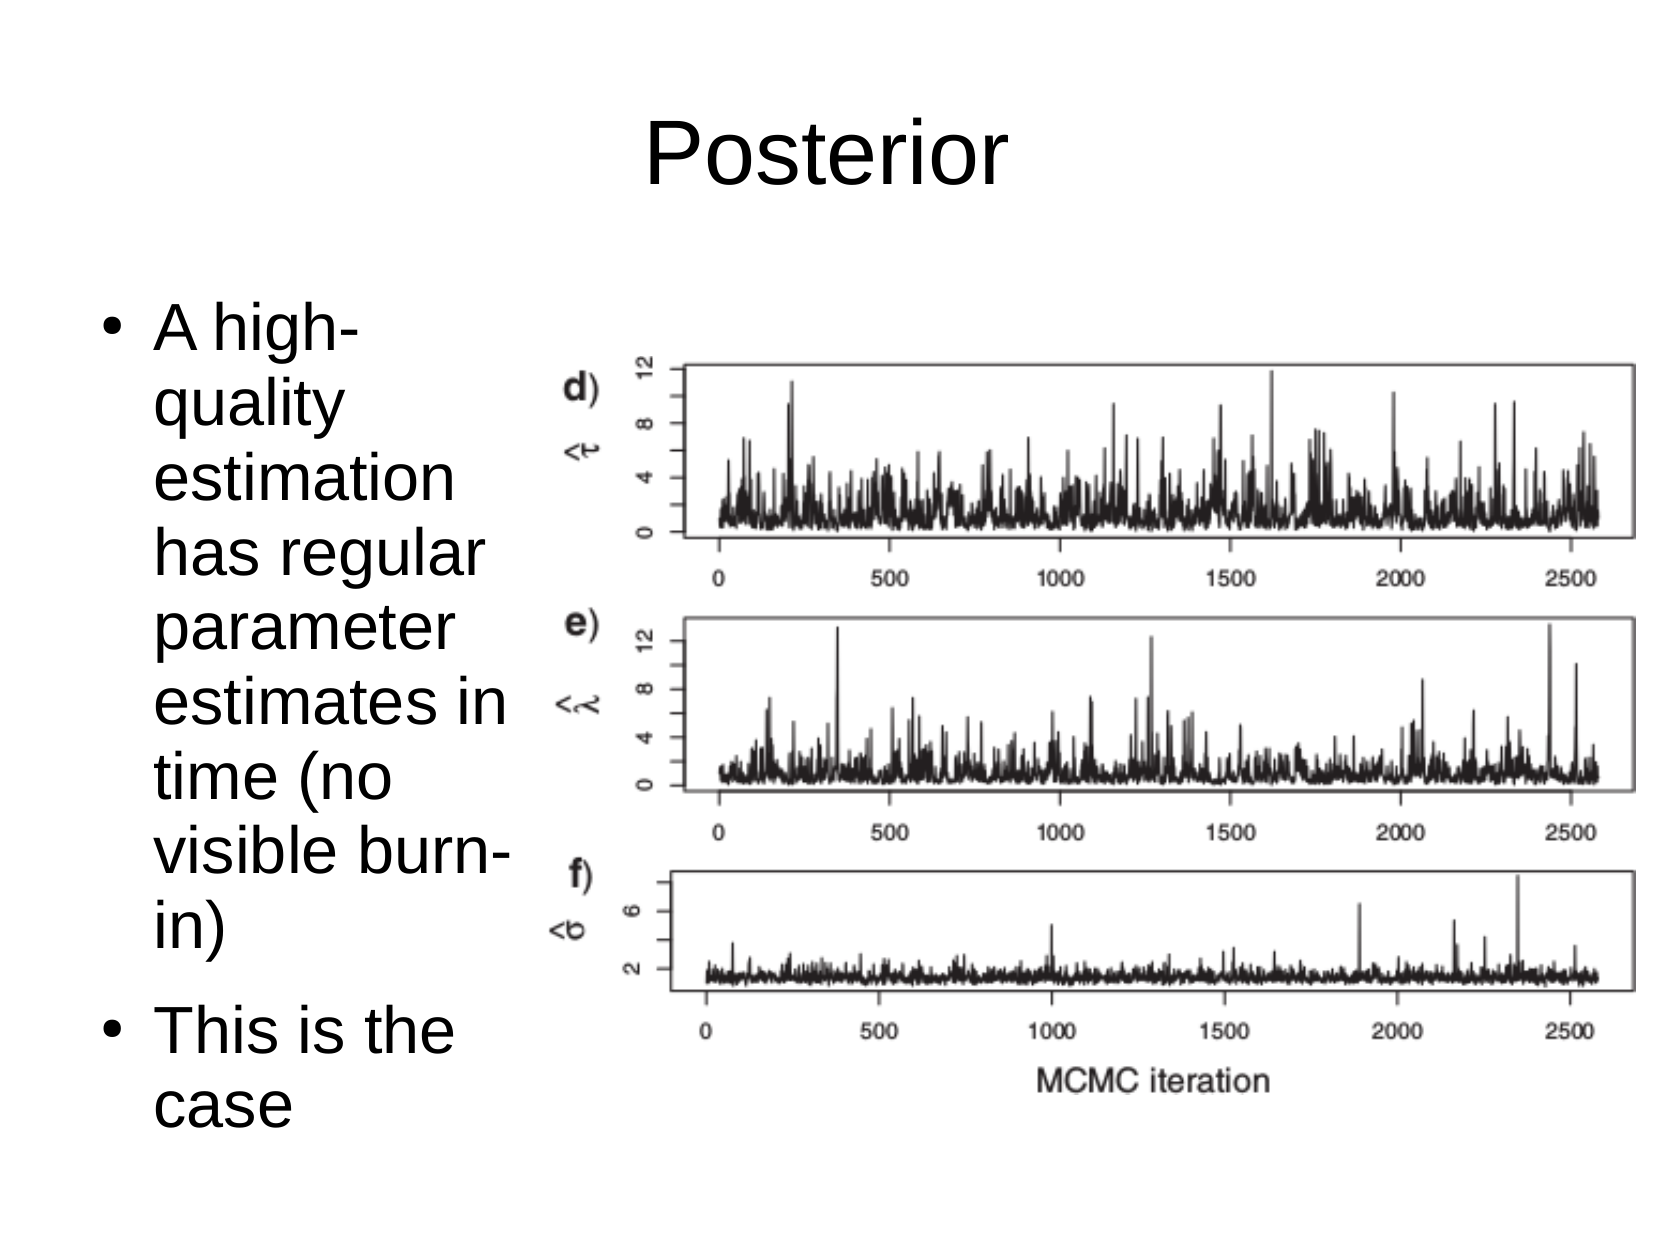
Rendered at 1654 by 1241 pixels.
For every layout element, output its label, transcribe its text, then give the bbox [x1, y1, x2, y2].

picture [548, 356, 1636, 1096]
title Posterior [82, 49, 1571, 257]
list A high-quality estimation has regular parameter estimates in time (no visible burn-in) This is the case [82, 290, 541, 1219]
